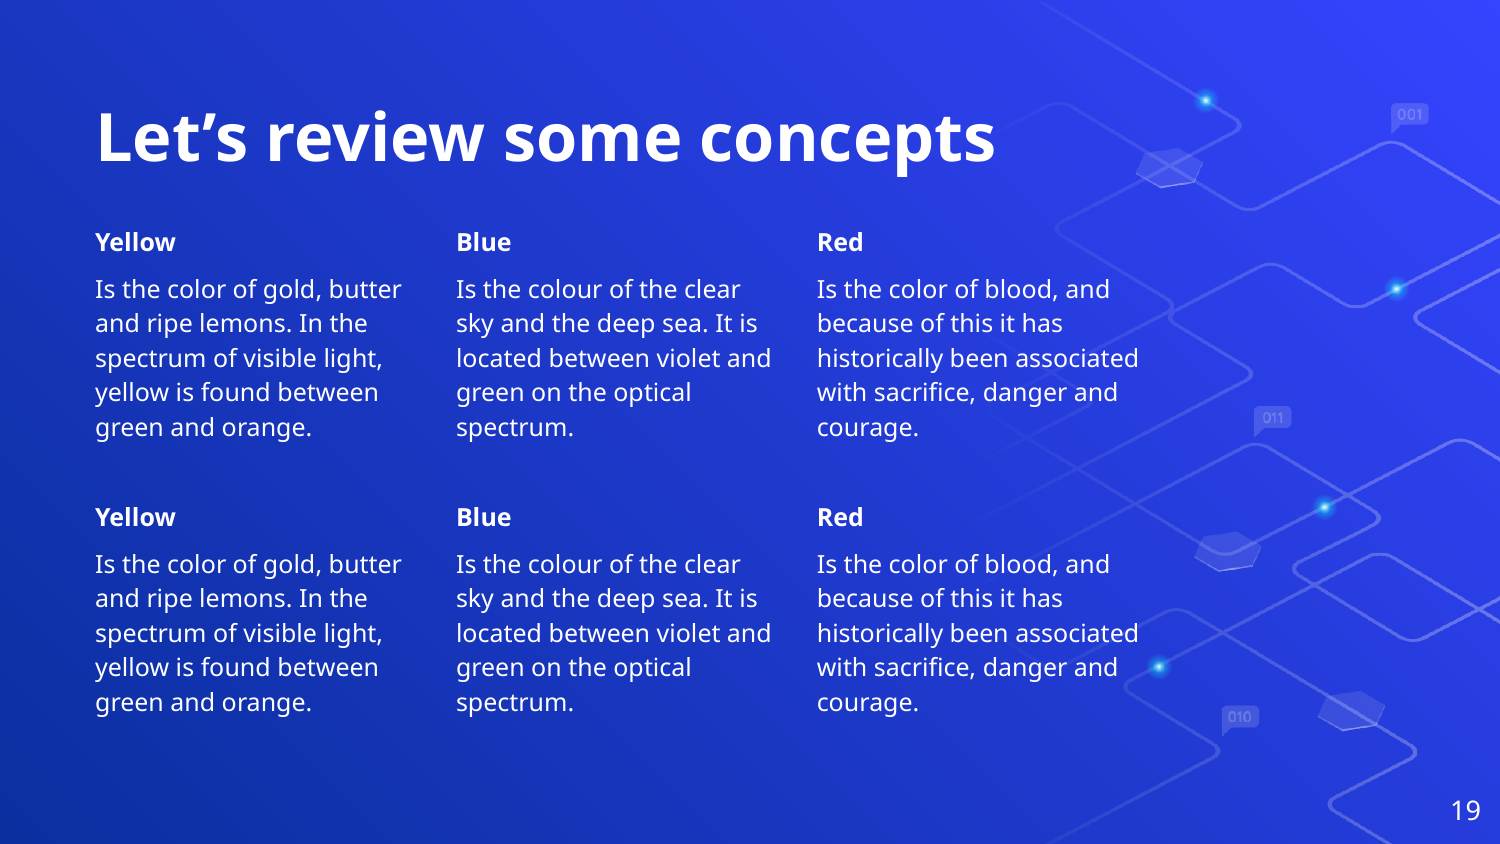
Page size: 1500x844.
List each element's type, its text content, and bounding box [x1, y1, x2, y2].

list Red Is the color of blood, and because of this it has historically been associated with sacrifice, danger and courage. [816, 496, 1146, 753]
list Blue Is the colour of the clear sky and the deep sea. It is located between violet and green on the optical spectrum. [456, 496, 786, 753]
list Blue Is the colour of the clear sky and the deep sea. It is located between violet and green on the optical spectrum. [456, 221, 786, 478]
picture [0, 0, 1500, 844]
list Red Is the color of blood, and because of this it has historically been associated with sacrifice, danger and courage. [816, 221, 1146, 478]
slide_number <number> [1391, 779, 1482, 844]
list Yellow Is the color of gold, butter and ripe lemons. In the spectrum of visible light, yellow is found between green and orange. [95, 496, 425, 753]
title Let’s review some concepts [95, 33, 1146, 175]
list Yellow Is the color of gold, butter and ripe lemons. In the spectrum of visible light, yellow is found between green and orange. [95, 221, 425, 478]
